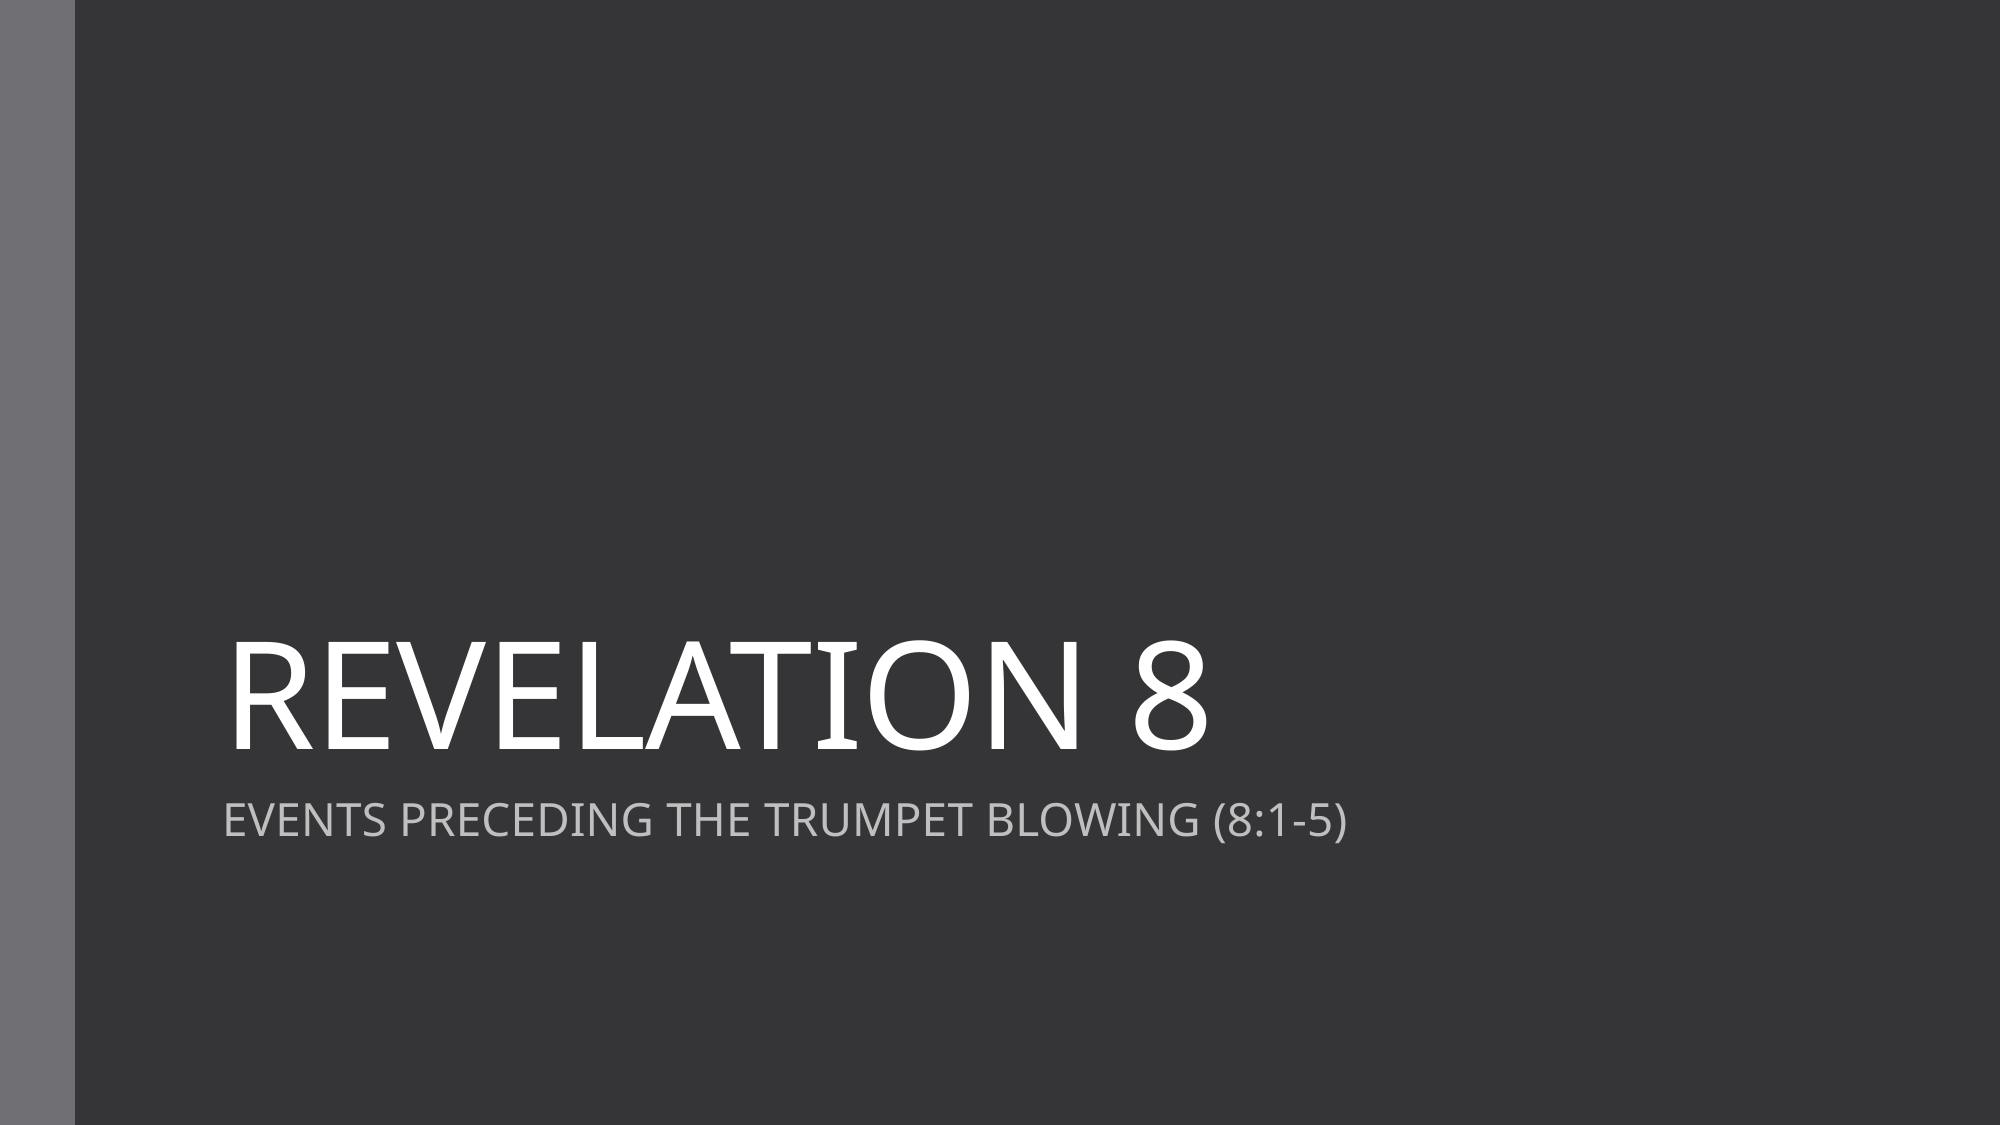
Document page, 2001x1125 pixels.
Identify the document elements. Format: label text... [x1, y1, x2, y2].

subtitle EVENTS PRECEDING THE TRUMPET BLOWING (8:1-5) [206, 787, 1752, 1066]
title REVELATION 8 [206, 124, 1752, 787]
